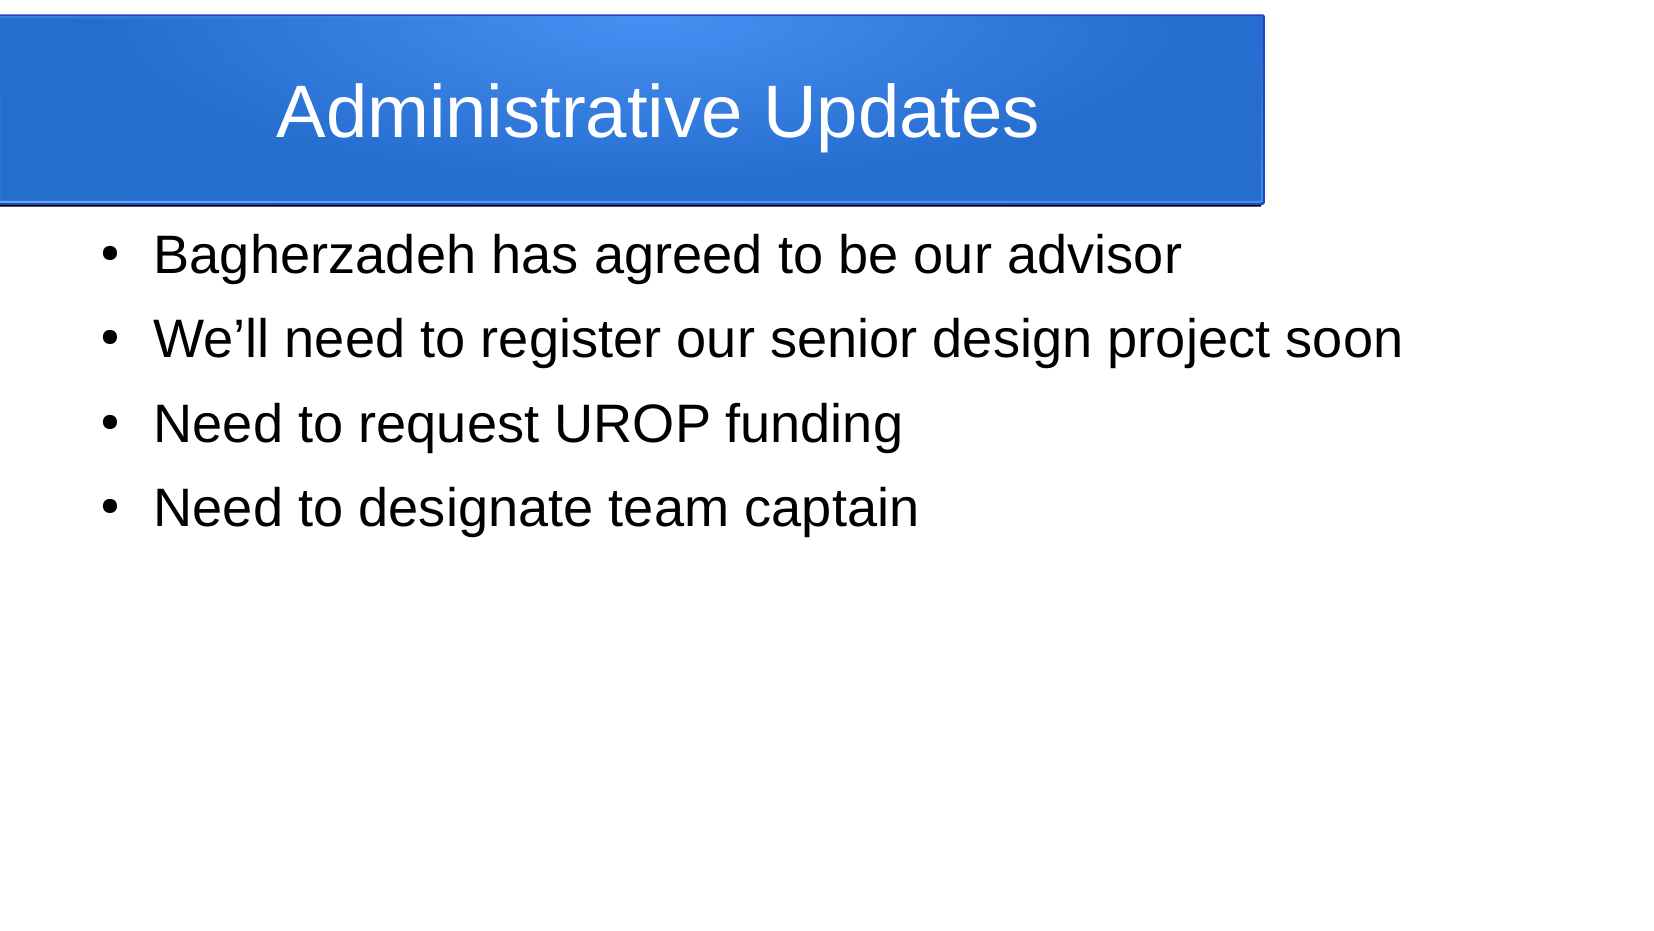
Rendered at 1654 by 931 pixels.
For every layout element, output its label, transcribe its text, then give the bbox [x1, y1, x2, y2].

title Administrative Updates [82, 35, 1235, 189]
list Bagherzadeh has agreed to be our advisor We’ll need to register our senior design project soon Need to request UROP funding Need to designate team captain [82, 224, 1571, 764]
